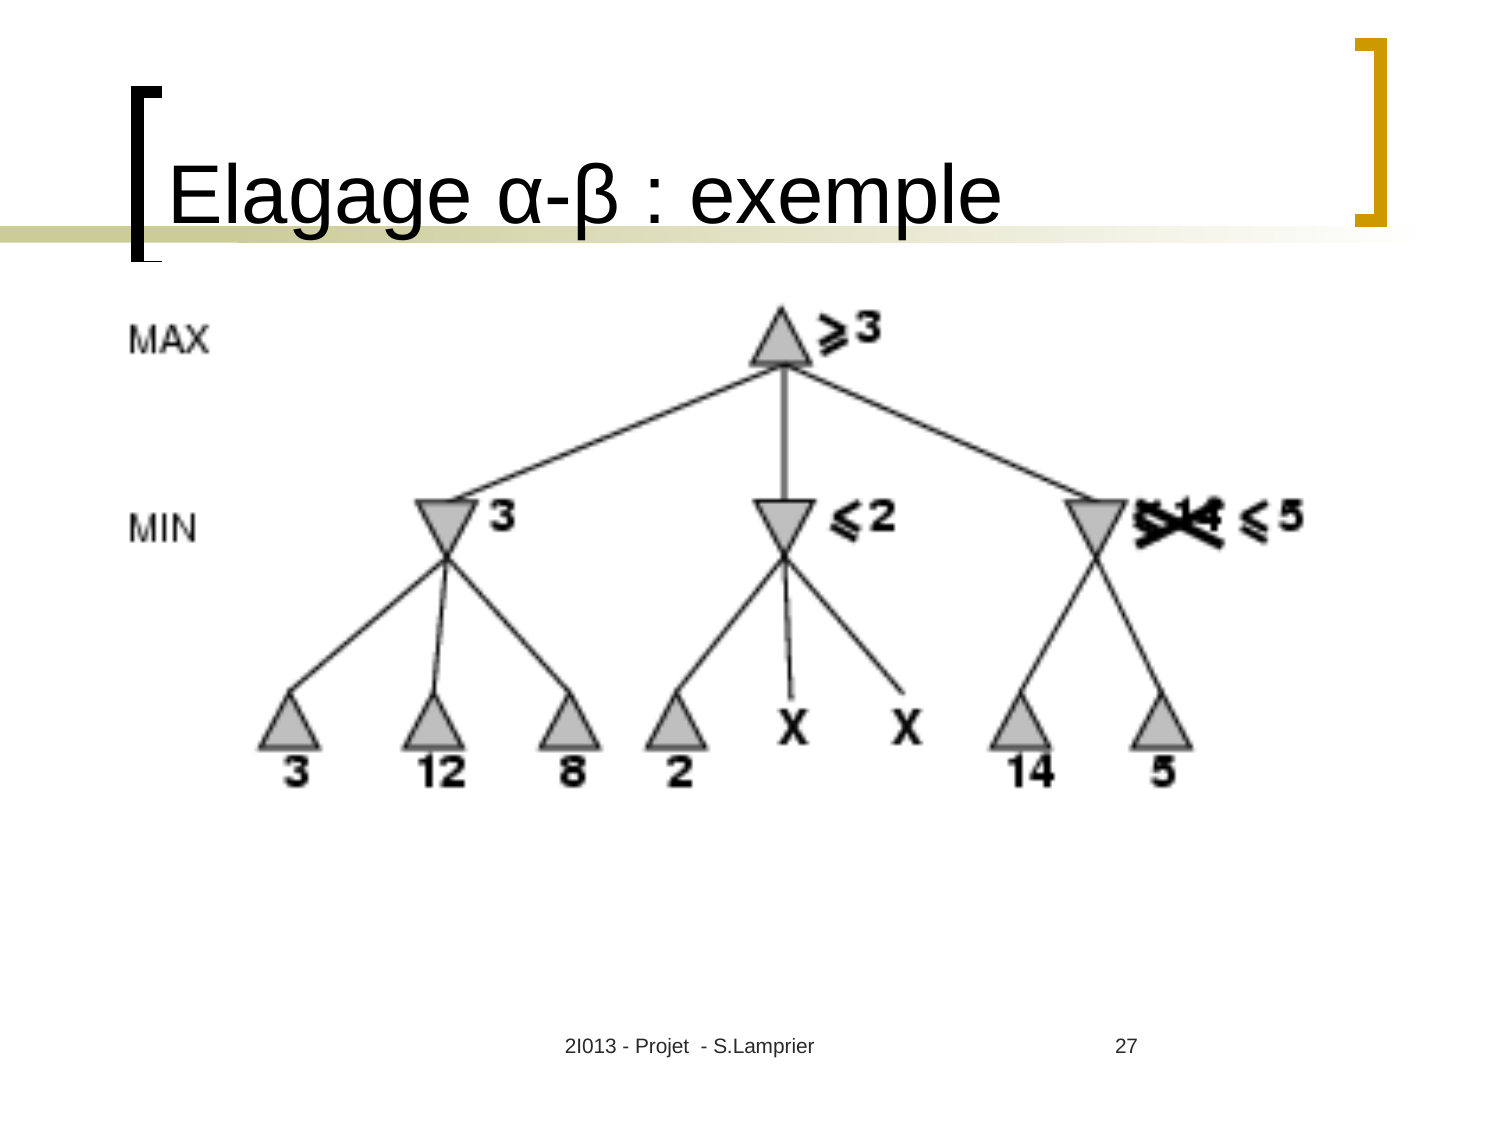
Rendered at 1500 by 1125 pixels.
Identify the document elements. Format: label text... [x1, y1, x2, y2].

title Elagage α-β : exemple [152, 15, 1328, 248]
slide_number <numéro> [1100, 1025, 1413, 1100]
footer 2I013 - Projet - S.Lamprier [549, 1025, 1025, 1100]
picture [75, 262, 1425, 881]
